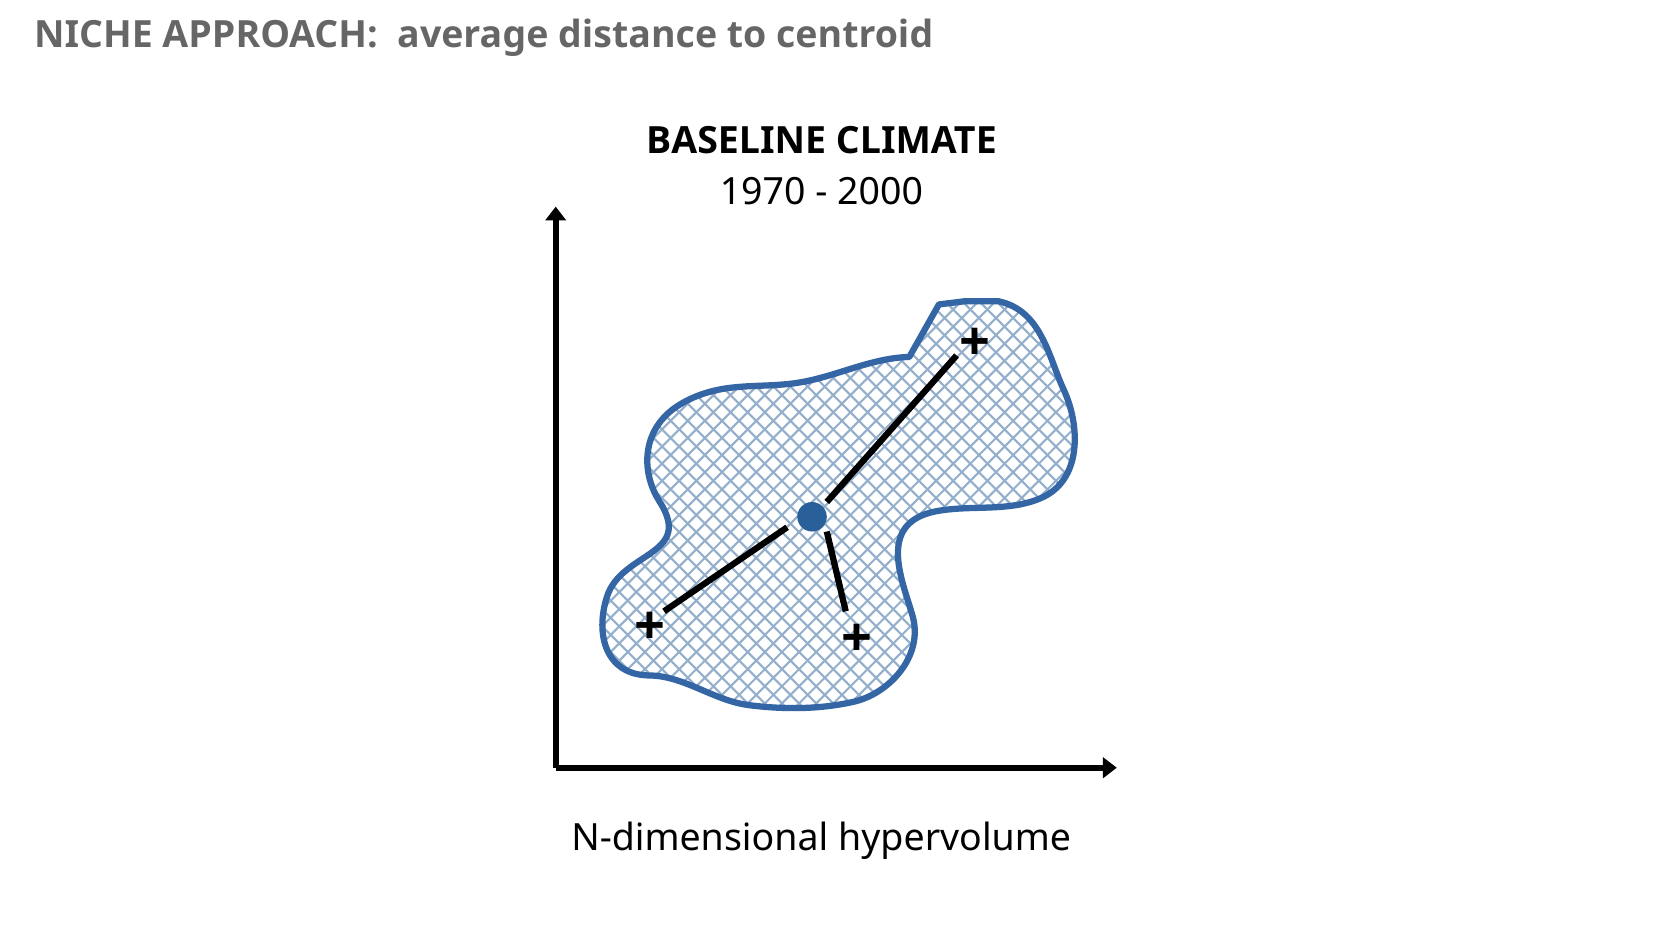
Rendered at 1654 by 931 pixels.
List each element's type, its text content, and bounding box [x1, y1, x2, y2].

text_box N-dimensional hypervolume [555, 803, 1088, 869]
text_box NICHE APPROACH: average distance to centroid [0, 0, 1654, 118]
text_box [602, 302, 1075, 709]
text_box + [944, 295, 1004, 384]
text_box + [826, 590, 886, 680]
text_box BASELINE CLIMATE 1970 - 2000 [614, 106, 1029, 224]
text_box + [620, 579, 680, 668]
